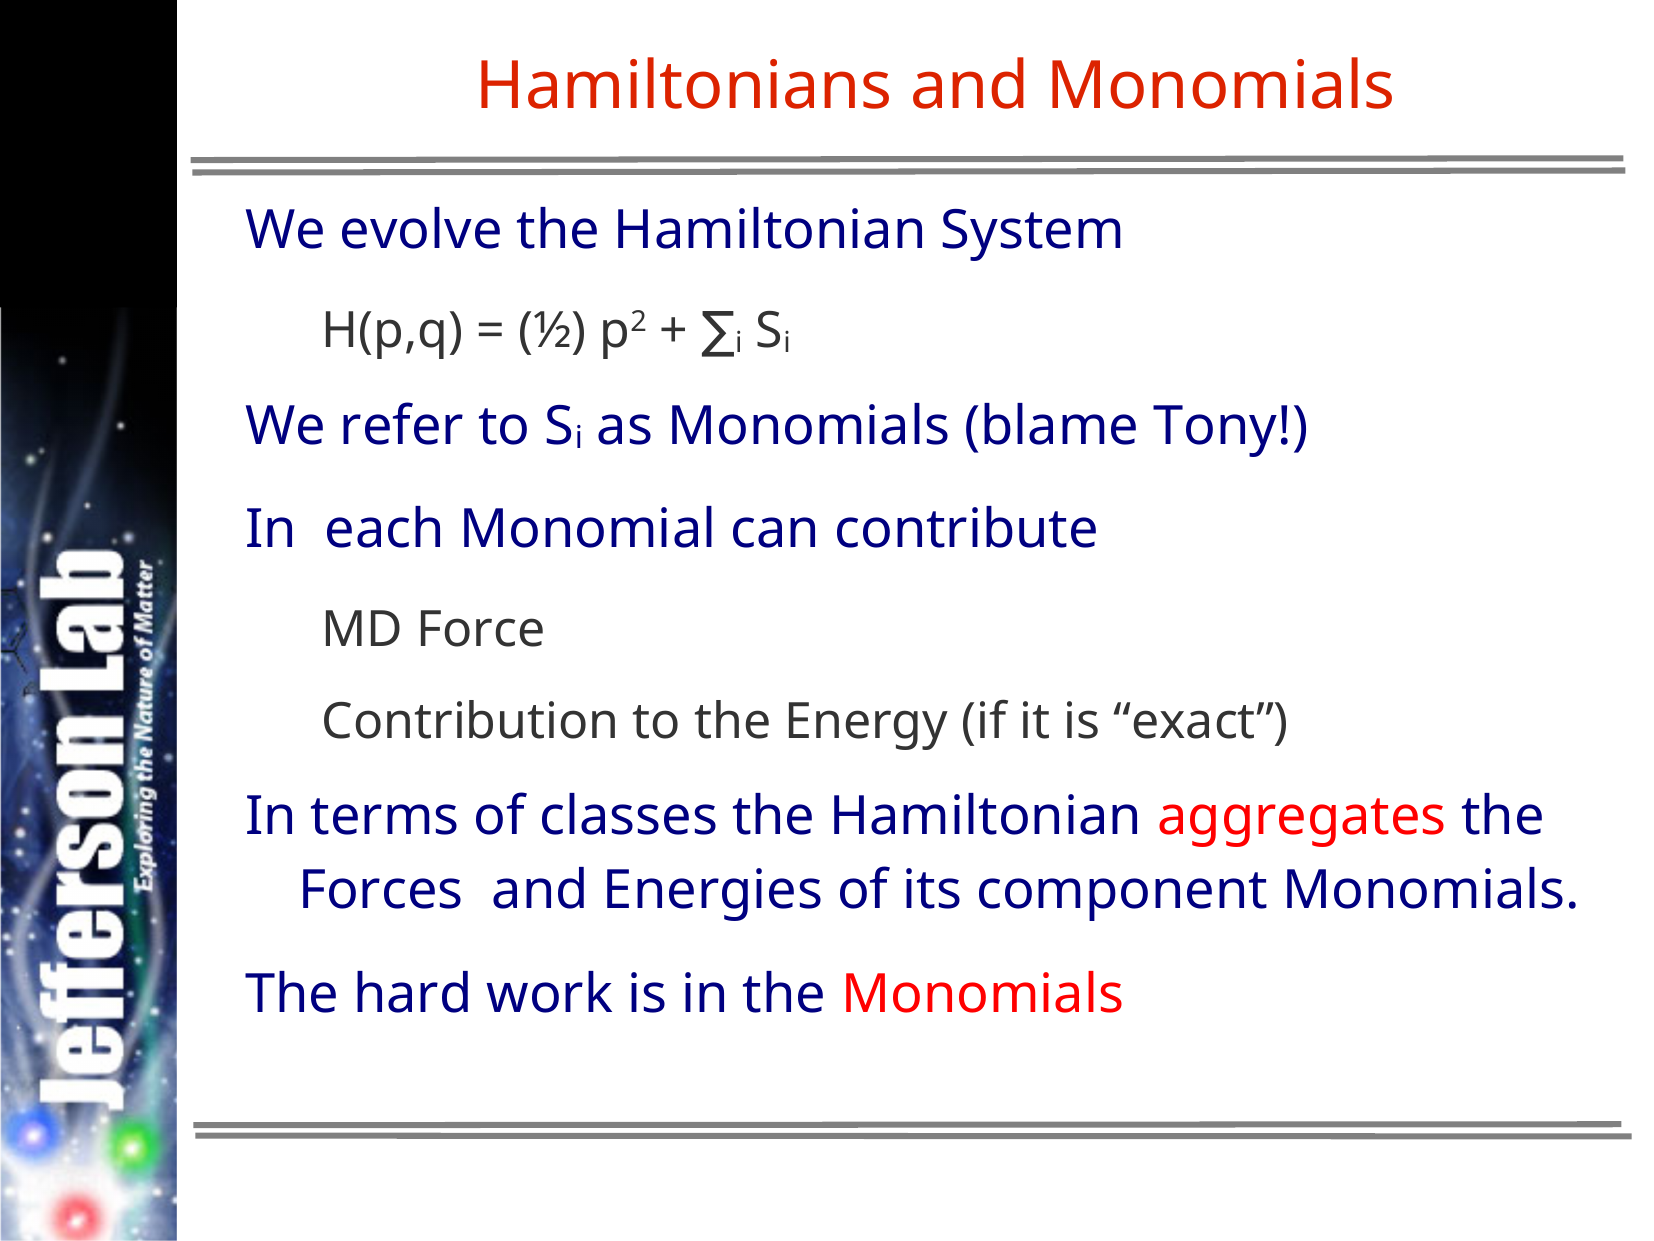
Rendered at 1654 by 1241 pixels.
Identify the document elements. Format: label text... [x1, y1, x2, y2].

picture [2, 308, 176, 1240]
list We evolve the Hamiltonian System H(p,q) = (½) p2 + ∑i Si We refer to Si as Monomials (blame Tony!) In each Monomial can contribute MD Force Contribution to the Energy (if it is “exact”) In terms of classes the Hamiltonian aggregates the Forces and Energies of its component Monomials. The hard work is in the Monomials [227, 190, 1628, 1100]
title Hamiltonians and Monomials [235, 17, 1638, 149]
